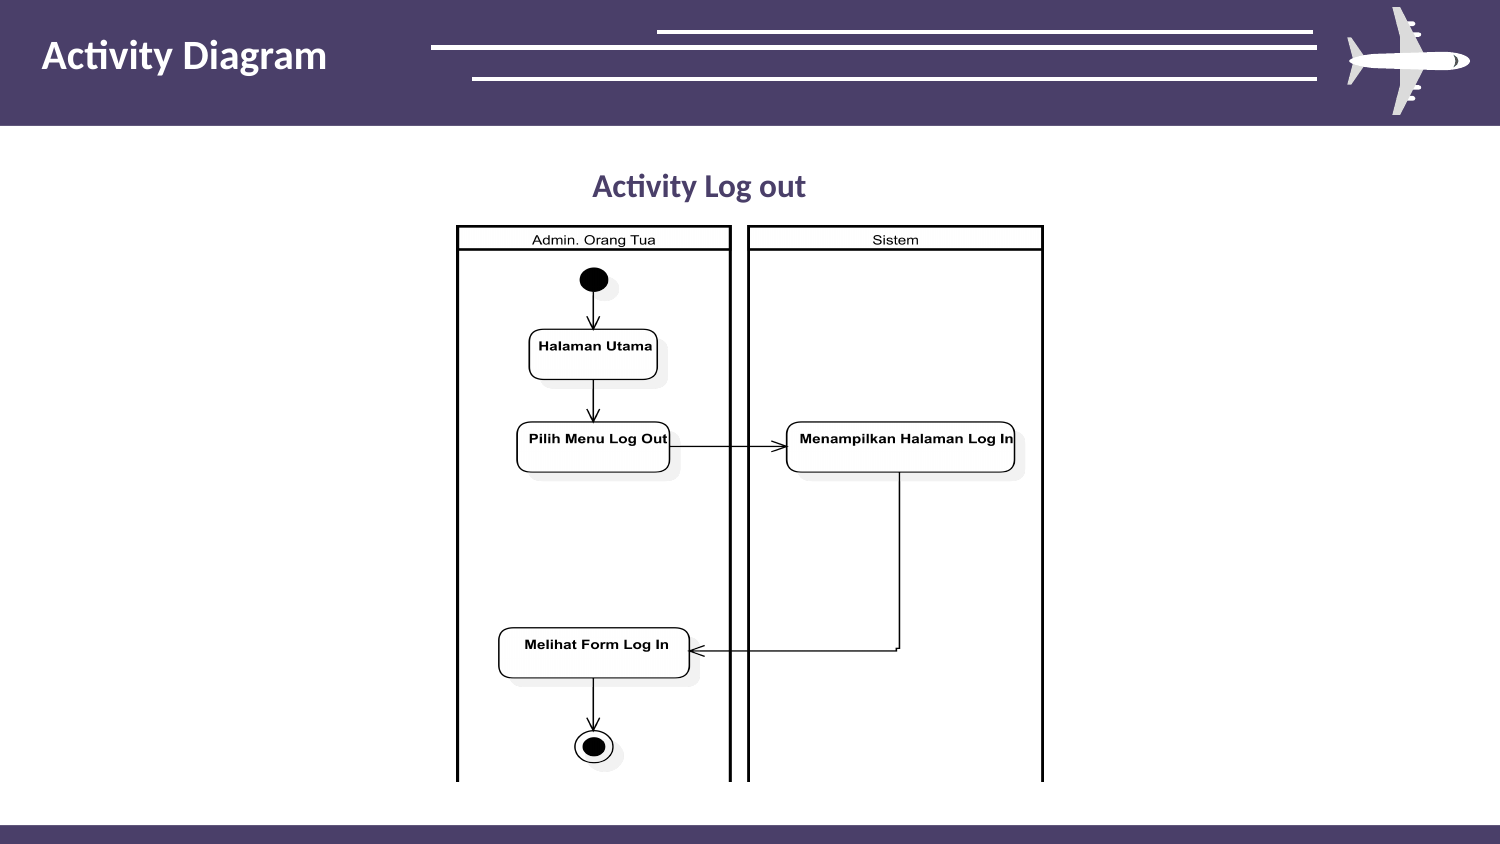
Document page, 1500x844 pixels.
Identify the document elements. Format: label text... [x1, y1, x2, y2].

text_box [0, 125, 1500, 826]
picture [1347, 7, 1471, 115]
picture [456, 225, 1044, 782]
text_box Activity Log out [577, 165, 923, 214]
text_box Activity Diagram [26, 20, 343, 86]
